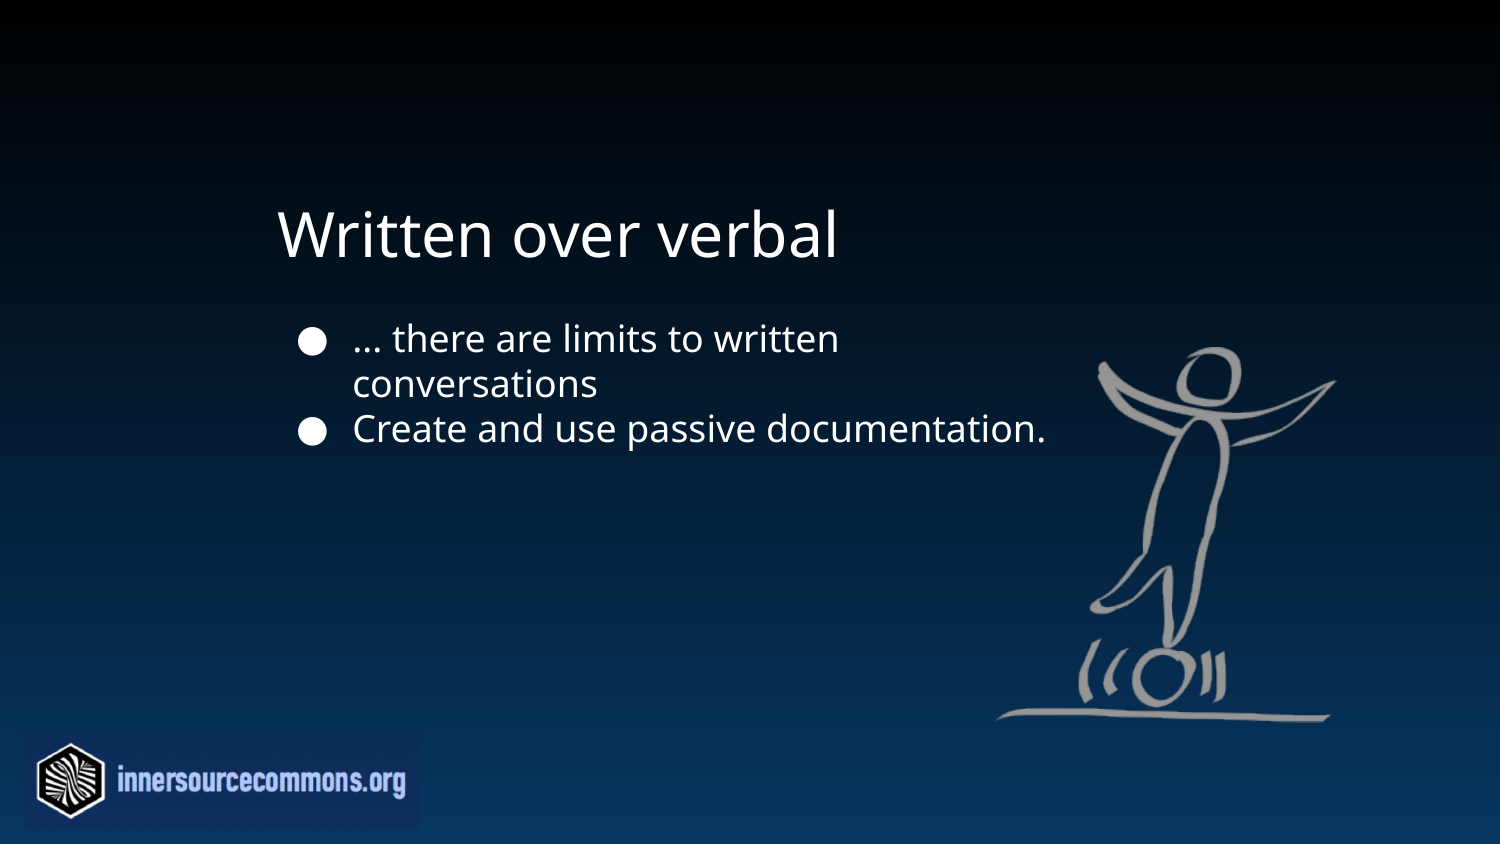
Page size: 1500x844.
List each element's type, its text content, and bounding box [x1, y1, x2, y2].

picture [23, 732, 420, 830]
text_box Written over verbal ... there are limits to written conversations Create and use passive documentation. [262, 180, 1078, 267]
picture [994, 347, 1337, 723]
